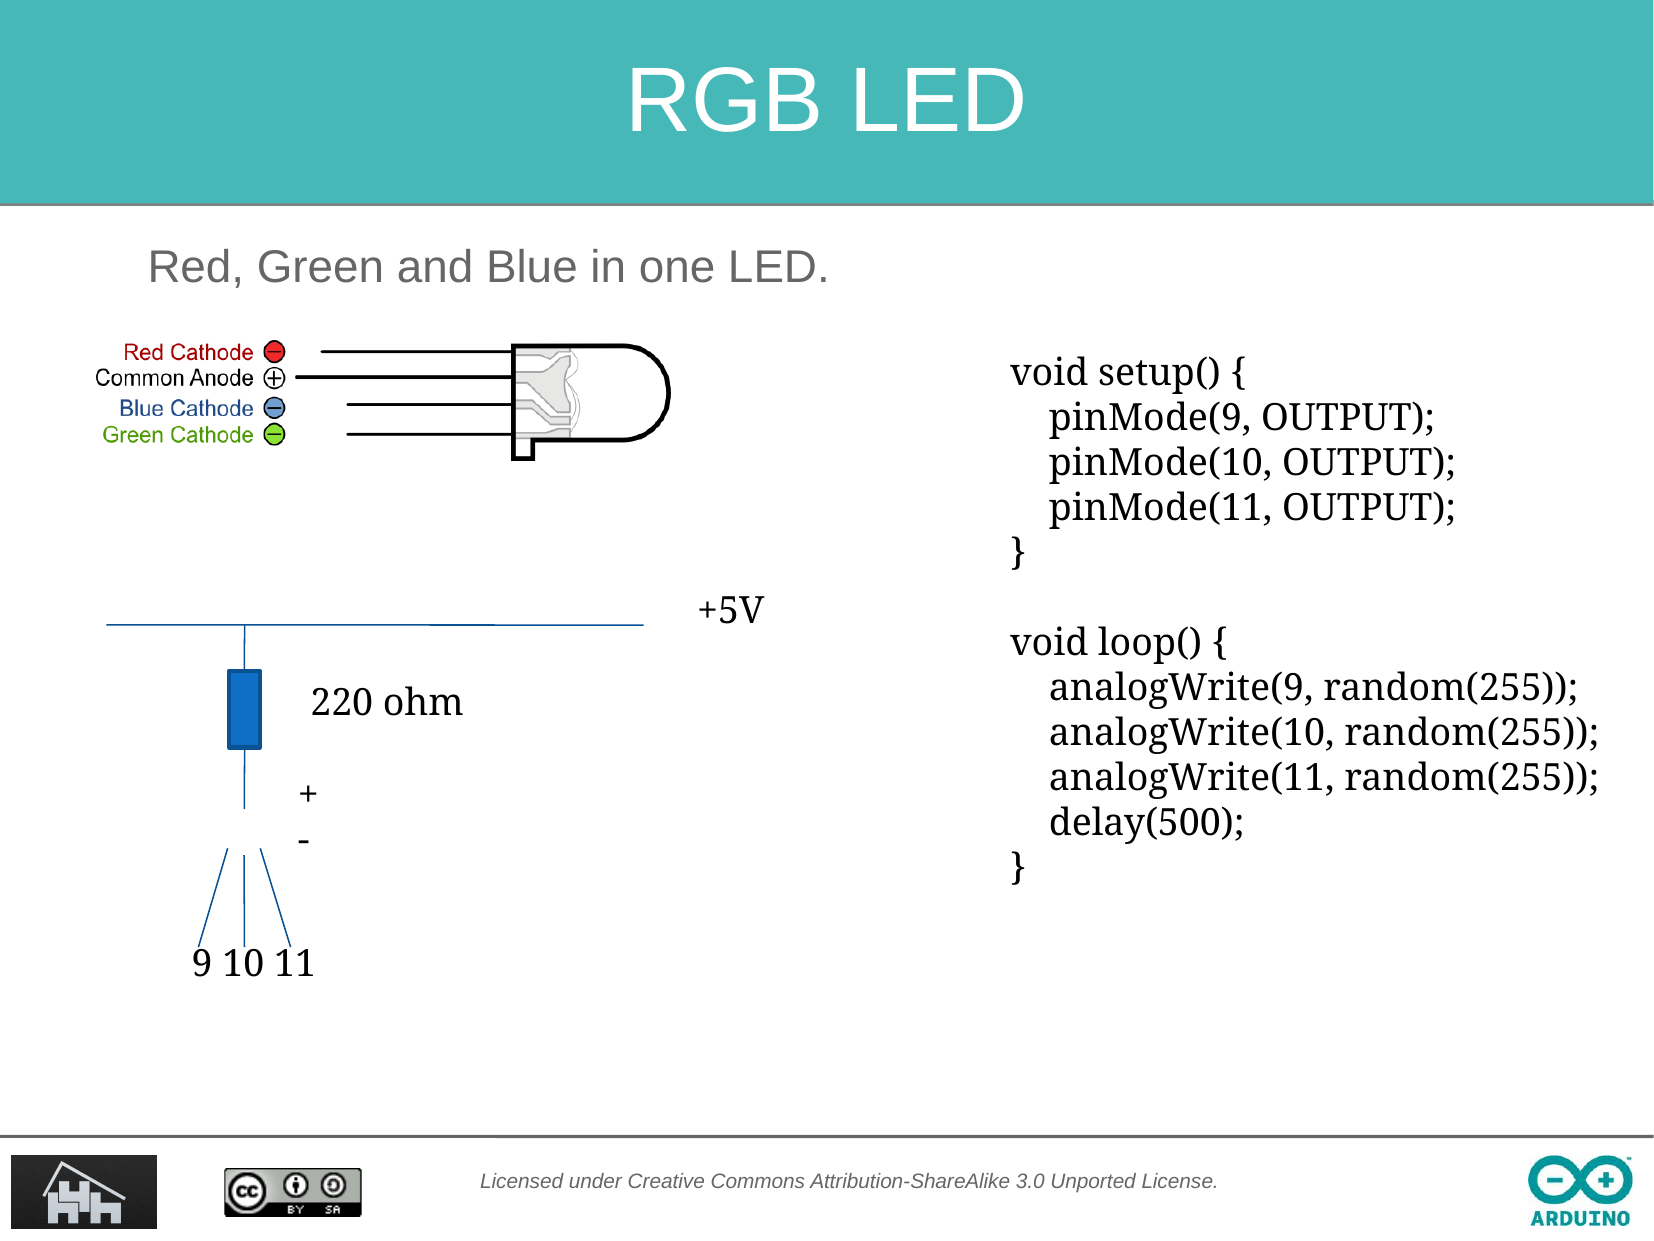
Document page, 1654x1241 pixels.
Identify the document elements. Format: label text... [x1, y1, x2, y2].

text_box +5V [682, 578, 780, 639]
picture [224, 1168, 362, 1217]
text_box void setup() { pinMode(9, OUTPUT); pinMode(10, OUTPUT); pinMode(11, OUTPUT); } void loop() { analogWrite(9, random(255)); analogWrite(10, random(255)); analogWrite(11, random(255)); delay(500); } [995, 340, 1625, 896]
text_box + - [283, 762, 334, 868]
picture [1498, 1149, 1654, 1233]
text_box 220 ohm [295, 670, 480, 731]
title RGB LED [0, 0, 1654, 204]
picture [11, 1155, 157, 1229]
picture [70, 322, 697, 463]
text_box Red, Green and Blue in one LED. [132, 221, 1418, 308]
text_box [229, 670, 260, 748]
text_box 9 10 11 [176, 931, 332, 992]
